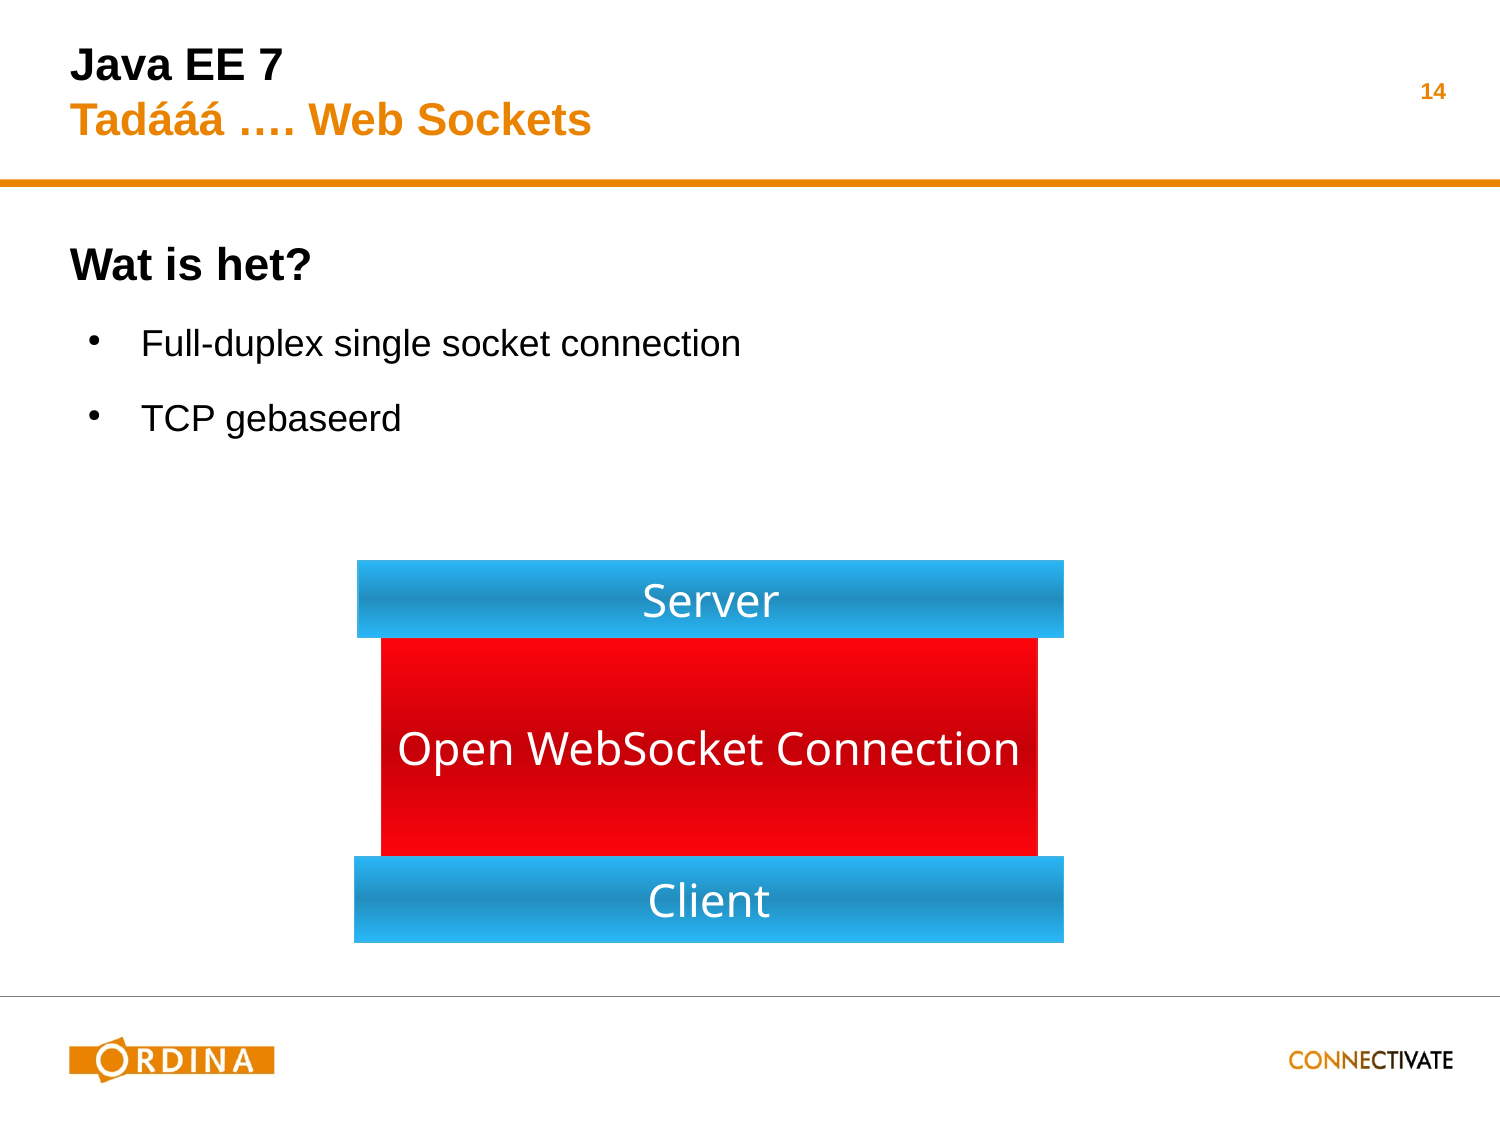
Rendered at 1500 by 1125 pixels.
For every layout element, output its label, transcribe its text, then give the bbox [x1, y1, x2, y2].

text_box Client [354, 857, 1064, 942]
text_box Open WebSocket Connection [381, 638, 1037, 857]
text_box Server [358, 561, 1064, 638]
picture [1287, 1048, 1455, 1071]
title Java EE 7 Tadááá …. Web Sockets [54, 0, 1397, 180]
list Wat is het? Full-duplex single socket connection TCP gebaseerd [54, 227, 1462, 979]
picture [64, 1032, 279, 1087]
slide_number <number> [1397, 69, 1462, 121]
